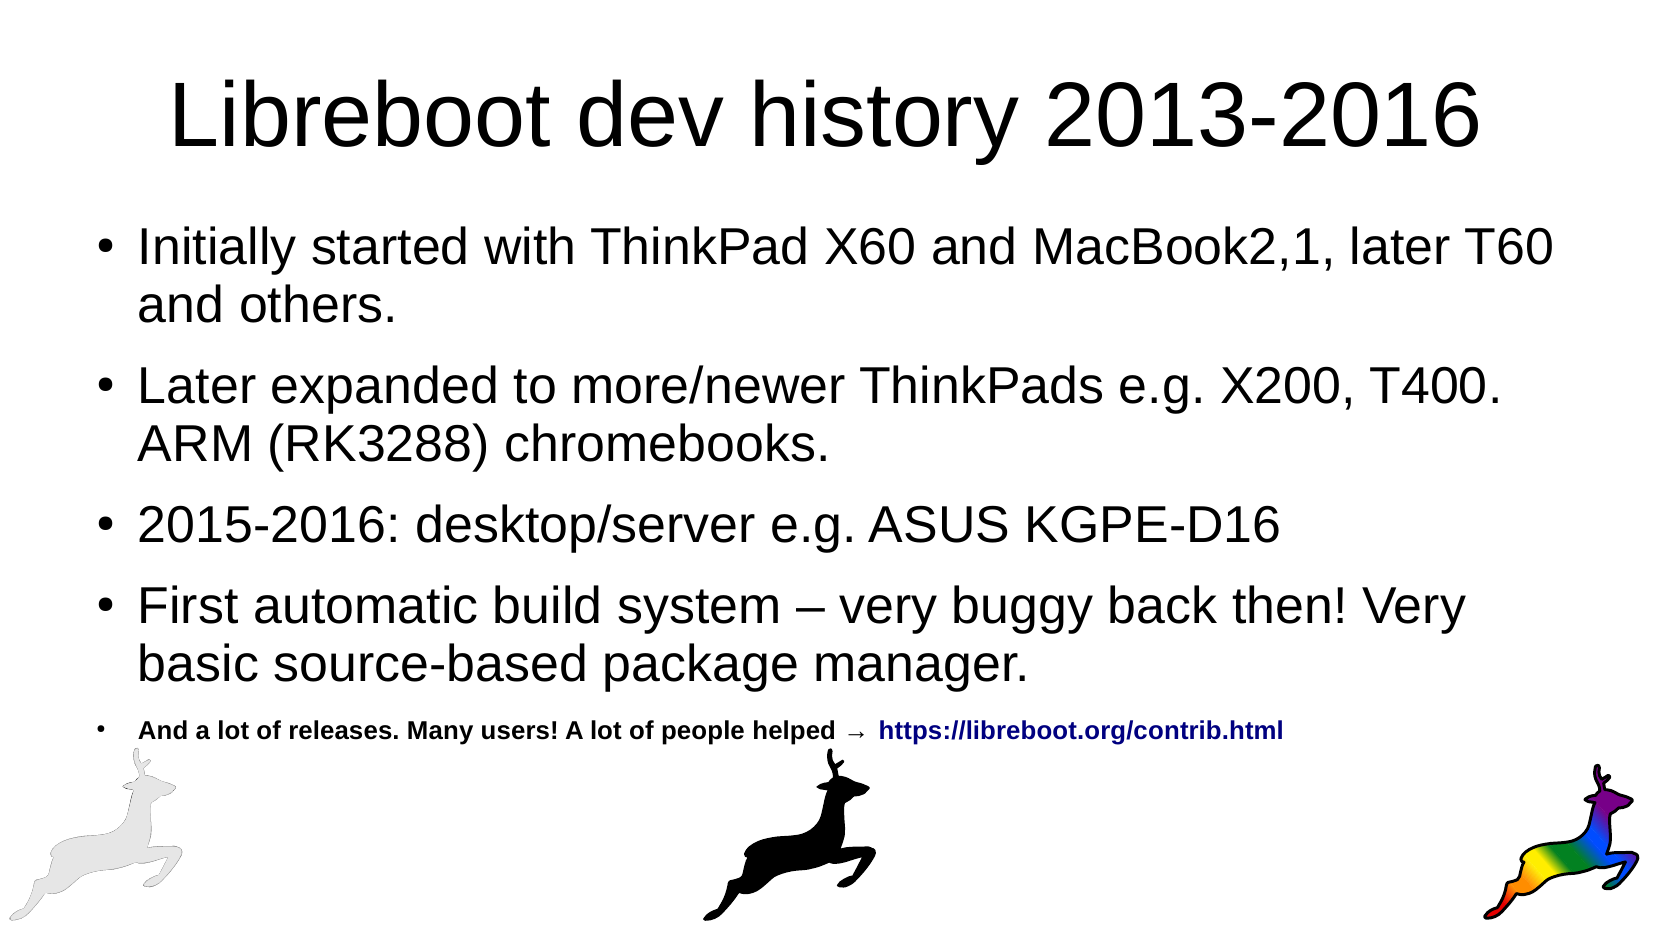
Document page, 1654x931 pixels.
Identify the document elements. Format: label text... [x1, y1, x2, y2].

picture [693, 738, 886, 931]
title Libreboot dev history 2013-2016 [82, 37, 1571, 193]
list Initially started with ThinkPad X60 and MacBook2,1, later T60 and others. Later expanded to more/newer ThinkPads e.g. X200, T400. ARM (RK3288) chromebooks. 2015-2016: desktop/server e.g. ASUS KGPE-D16 First automatic build system – very buggy back then! Very basic source-based package manager. And a lot of releases. Many users! A lot of people helped → https://libreboot.org/contrib.html [82, 217, 1571, 758]
picture [1476, 757, 1647, 927]
picture [0, 738, 192, 931]
